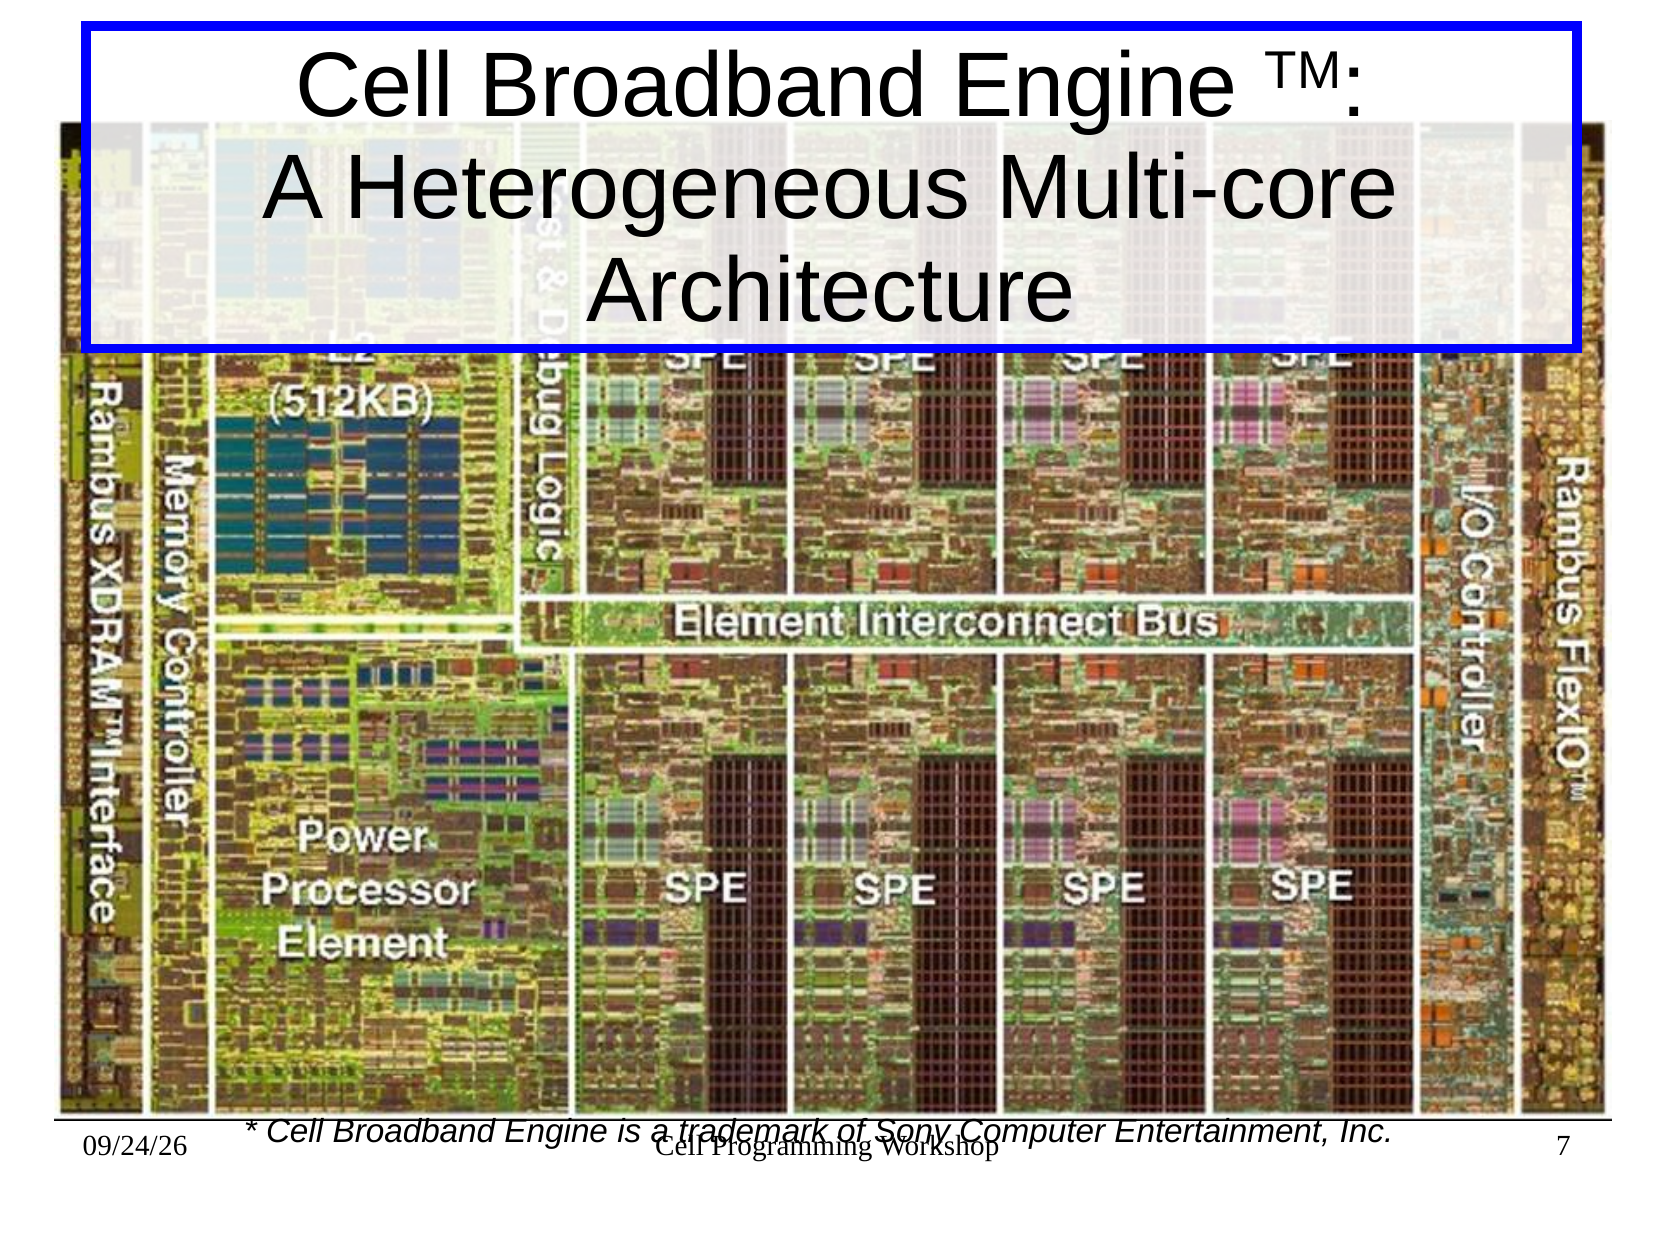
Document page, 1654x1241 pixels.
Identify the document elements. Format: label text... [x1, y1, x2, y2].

text_box * Cell Broadband Engine is a trademark of Sony Computer Entertainment, Inc. [229, 1104, 1411, 1158]
title Cell Broadband Engine TM: A Heterogeneous Multi-core Architecture [85, 25, 1577, 349]
picture [54, 120, 1612, 1121]
